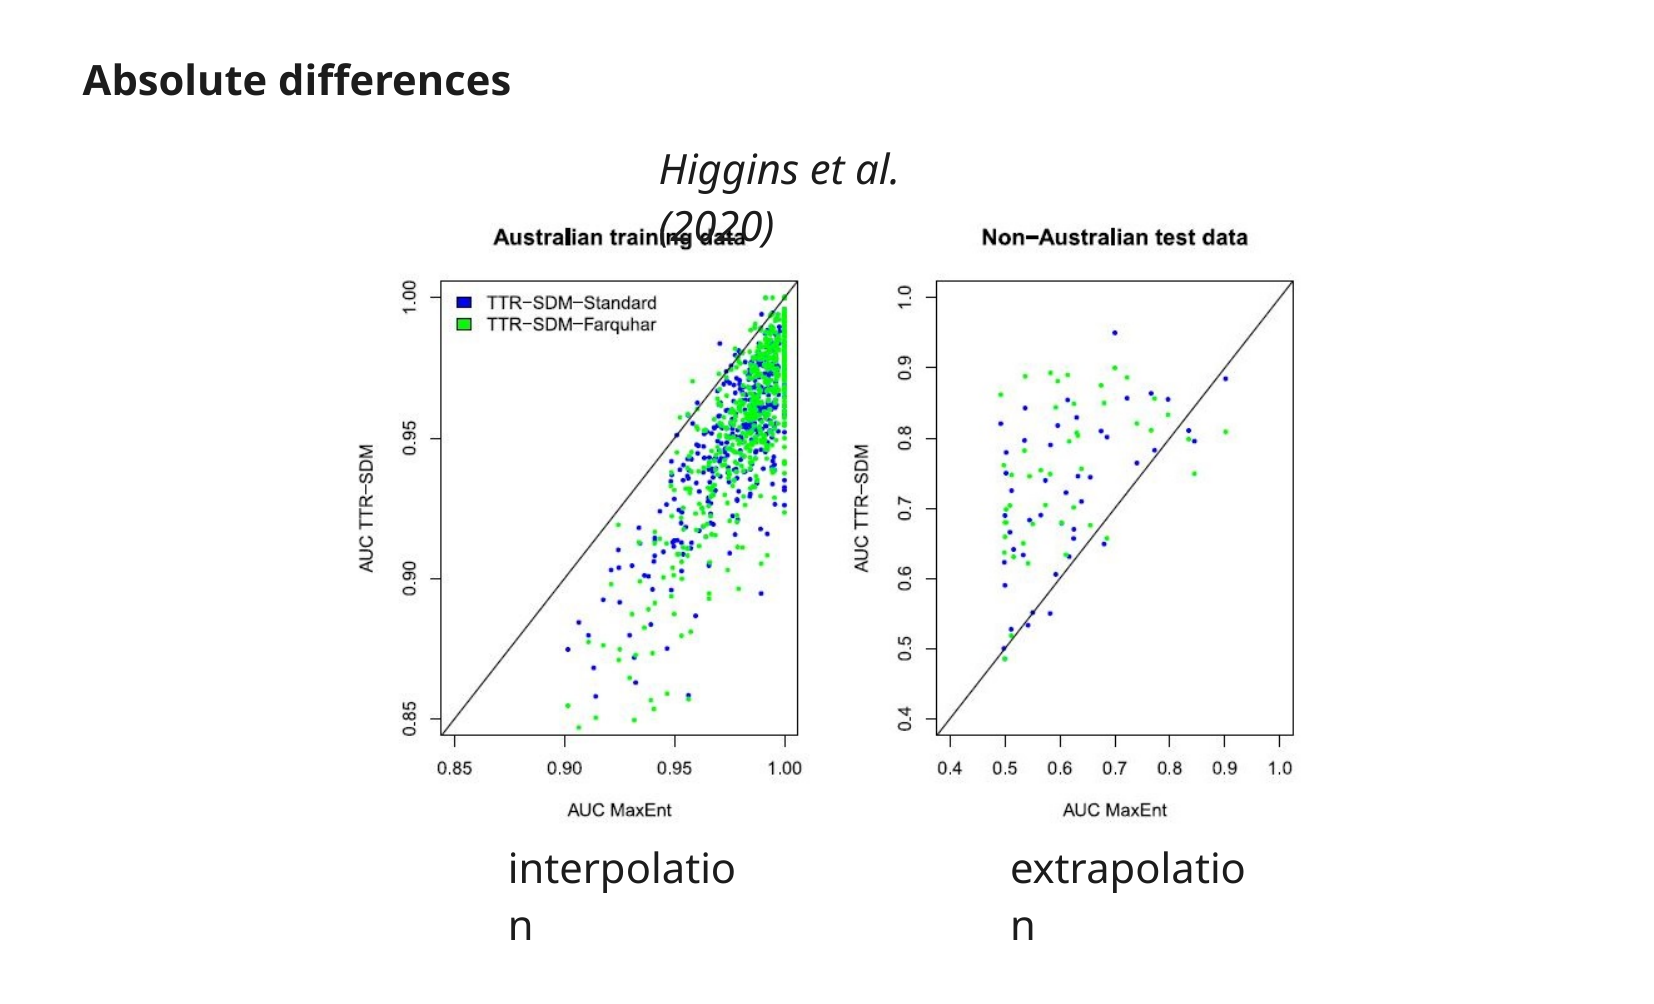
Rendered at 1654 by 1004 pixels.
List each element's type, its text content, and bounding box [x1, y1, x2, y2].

picture [745, 219, 757, 238]
picture [699, 219, 711, 238]
text_box extrapolation [1009, 838, 1247, 918]
text_box interpolation [507, 838, 745, 918]
text_box Higgins et al. (2020) [658, 139, 996, 219]
text_box Absolute differences [82, 51, 1571, 130]
picture [339, 203, 1314, 836]
